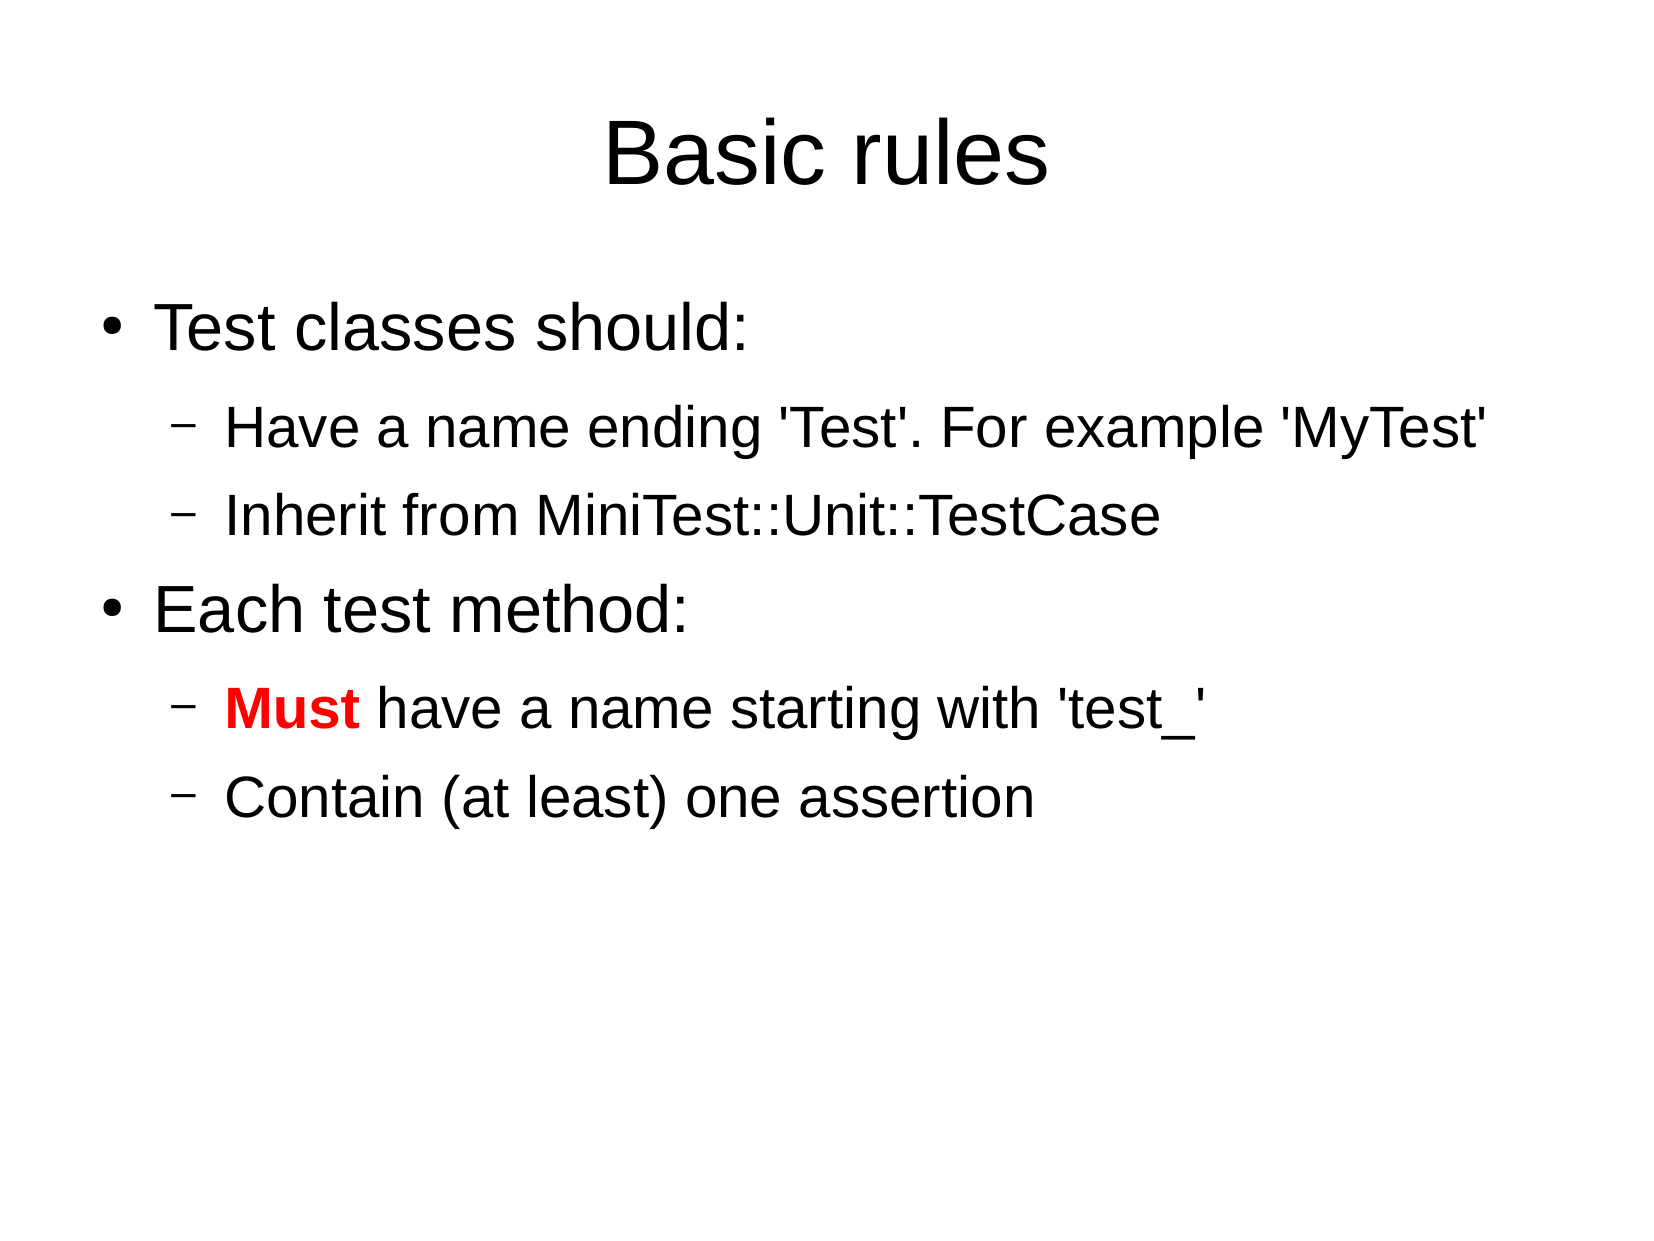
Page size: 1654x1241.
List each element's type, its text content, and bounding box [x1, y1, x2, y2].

title Basic rules [82, 49, 1571, 257]
list Test classes should: Have a name ending 'Test'. For example 'MyTest' Inherit from MiniTest::Unit::TestCase Each test method: Must have a name starting with 'test_' Contain (at least) one assertion [82, 290, 1571, 1010]
